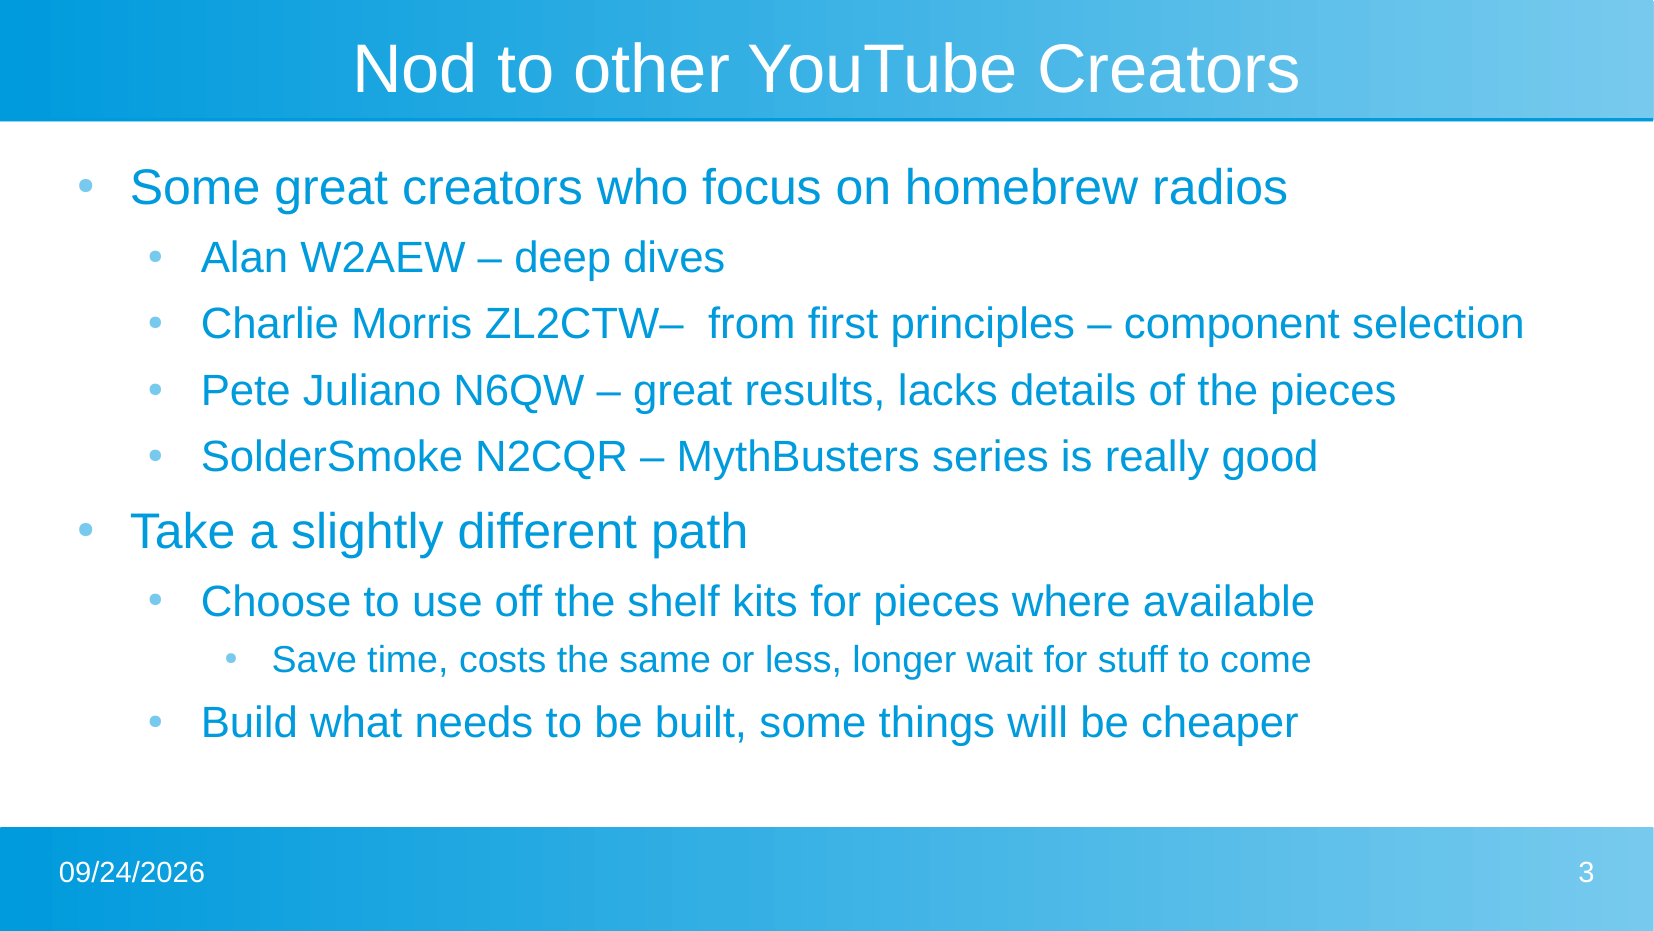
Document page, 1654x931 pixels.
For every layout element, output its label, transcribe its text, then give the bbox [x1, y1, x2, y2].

title Nod to other YouTube Creators [59, 29, 1595, 108]
list Some great creators who focus on homebrew radios Alan W2AEW – deep dives Charlie Morris ZL2CTW– from first principles – component selection Pete Juliano N6QW – great results, lacks details of the pieces SolderSmoke N2CQR – MythBusters series is really good Take a slightly different path Choose to use off the shelf kits for pieces where available Save time, costs the same or less, longer wait for stuff to come Build what needs to be built, some things will be cheaper [59, 159, 1595, 788]
